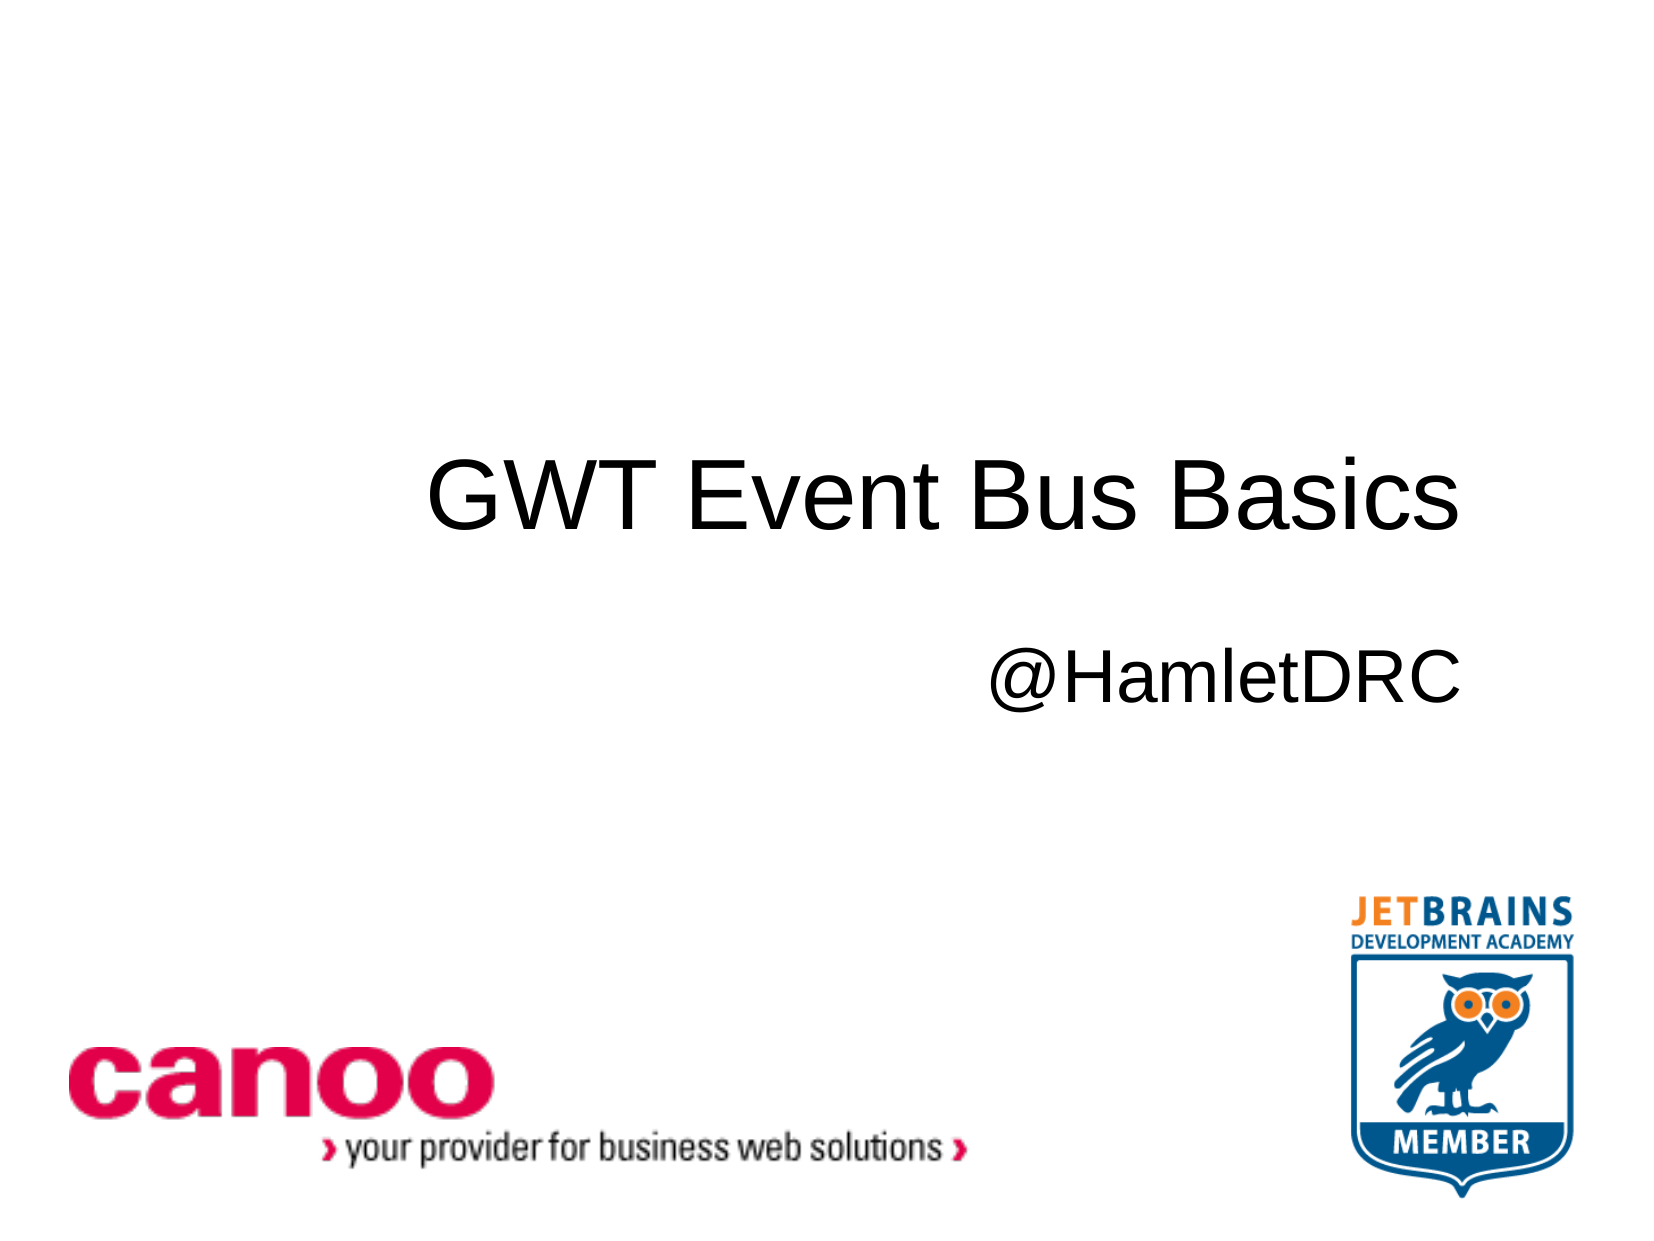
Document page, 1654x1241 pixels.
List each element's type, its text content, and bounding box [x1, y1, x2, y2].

picture [1350, 895, 1575, 1201]
picture [69, 1047, 970, 1177]
subtitle GWT Event Bus Basics @HamletDRC [82, 56, 1463, 1102]
